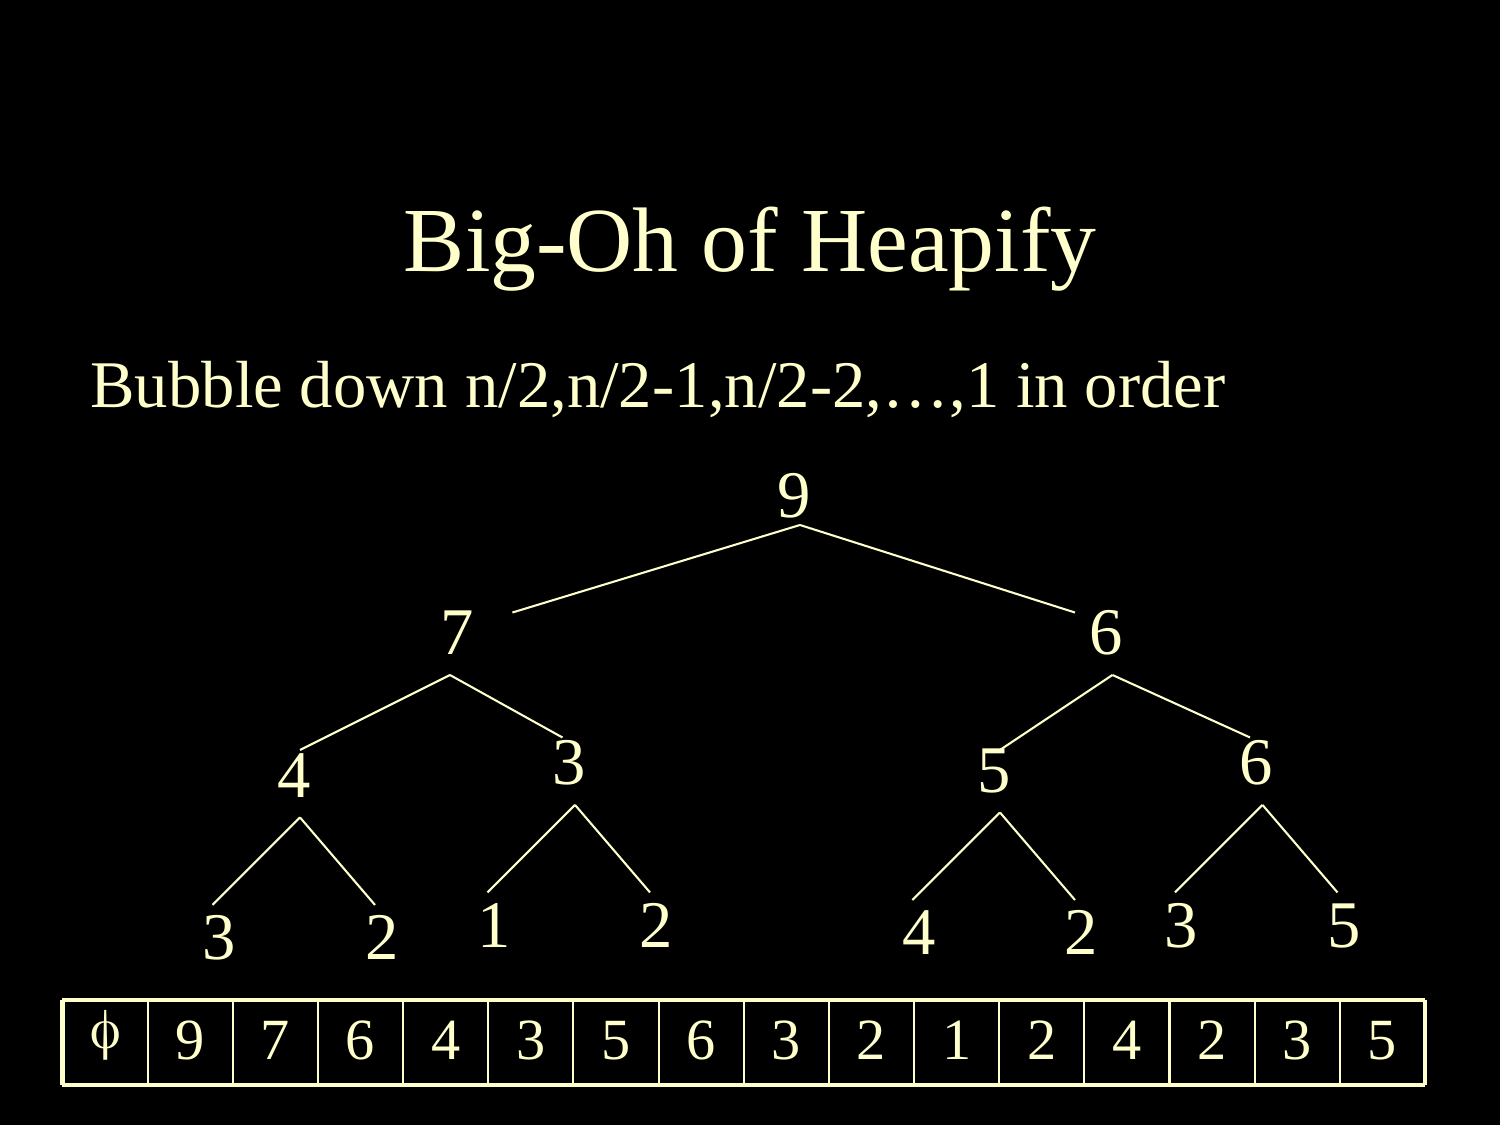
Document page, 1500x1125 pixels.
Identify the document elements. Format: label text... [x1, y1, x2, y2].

text_box 5 [1312, 879, 1376, 970]
text_box 3 [1256, 1002, 1339, 1083]
text_box 2 [350, 892, 414, 982]
text_box 1 [915, 1002, 998, 1083]
text_box 6 [660, 1002, 743, 1083]
text_box 4 [404, 1002, 487, 1083]
text_box 3 [489, 1002, 572, 1083]
text_box 2 [1000, 1002, 1083, 1083]
text_box 4 [1085, 1002, 1168, 1083]
text_box 2 [1171, 1002, 1254, 1083]
text_box 6 [1075, 587, 1139, 677]
text_box 1 [462, 879, 526, 970]
text_box 3 [187, 892, 251, 982]
text_box 2 [625, 879, 689, 970]
text_box 9 [149, 1002, 232, 1083]
text_box 5 [1341, 1002, 1423, 1083]
text_box 7 [234, 1002, 317, 1083]
text_box 3 [537, 717, 601, 807]
text_box 9 [762, 527, 826, 540]
text_box 2 [830, 1002, 913, 1083]
text_box 9 [762, 449, 826, 535]
text_box 4 [262, 729, 326, 820]
text_box  [65, 1002, 147, 1083]
text_box 2 [1050, 887, 1114, 977]
text_box 3 [1150, 879, 1214, 970]
title Big-Oh of Heapify [22, 145, 1480, 336]
text_box 4 [887, 887, 951, 977]
text_box 3 [745, 1002, 828, 1083]
list Bubble down n/2,n/2-1,n/2-2,…,1 in order [75, 347, 1482, 438]
text_box 6 [1225, 717, 1289, 807]
text_box 6 [319, 1002, 402, 1083]
text_box 5 [962, 724, 1026, 815]
text_box 5 [574, 1002, 658, 1083]
text_box 7 [425, 587, 489, 677]
